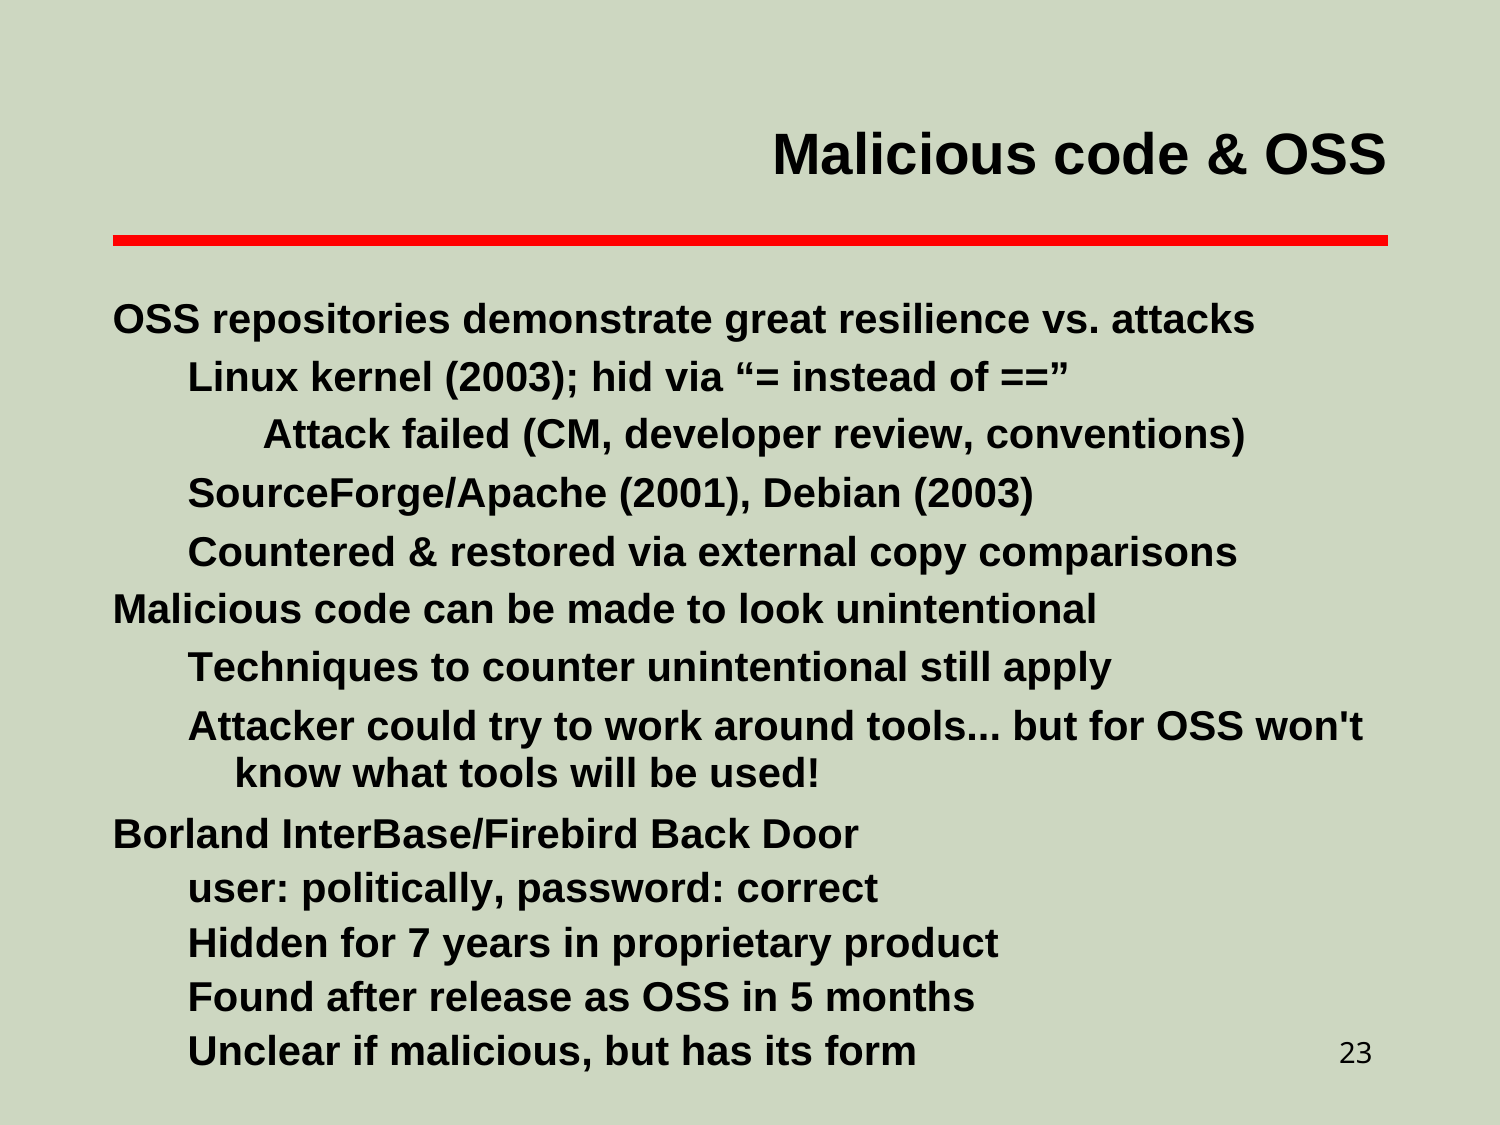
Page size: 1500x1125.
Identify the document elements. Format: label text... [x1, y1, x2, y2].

list OSS repositories demonstrate great resilience vs. attacks Linux kernel (2003); hid via “= instead of ==” Attack failed (CM, developer review, conventions) SourceForge/Apache (2001), Debian (2003) Countered & restored via external copy comparisons Malicious code can be made to look unintentional Techniques to counter unintentional still apply Attacker could try to work around tools... but for OSS won't know what tools will be used! Borland InterBase/Firebird Back Door user: politically, password: correct Hidden for 7 years in proprietary product Found after release as OSS in 5 months Unclear if malicious, but has its form [112, 299, 1388, 1111]
title Malicious code & OSS [337, 85, 1388, 224]
